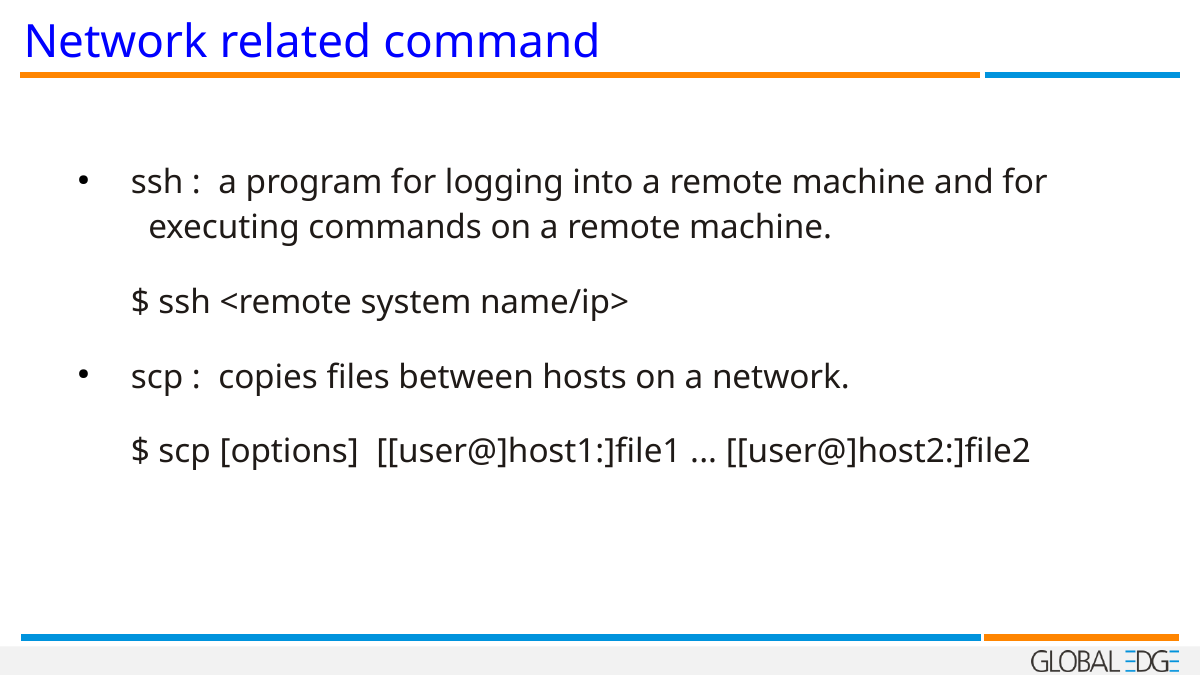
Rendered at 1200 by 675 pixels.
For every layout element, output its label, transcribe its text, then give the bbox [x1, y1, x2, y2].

list ssh : a program for logging into a remote machine and for executing commands on a remote machine. $ ssh <remote system name/ip> scp : copies files between hosts on a network. $ scp [options] [[user@]host1:]file1 ... [[user@]host2:]file2 [60, 157, 1140, 550]
picture [1031, 650, 1179, 672]
title Network related command [23, 12, 1099, 67]
